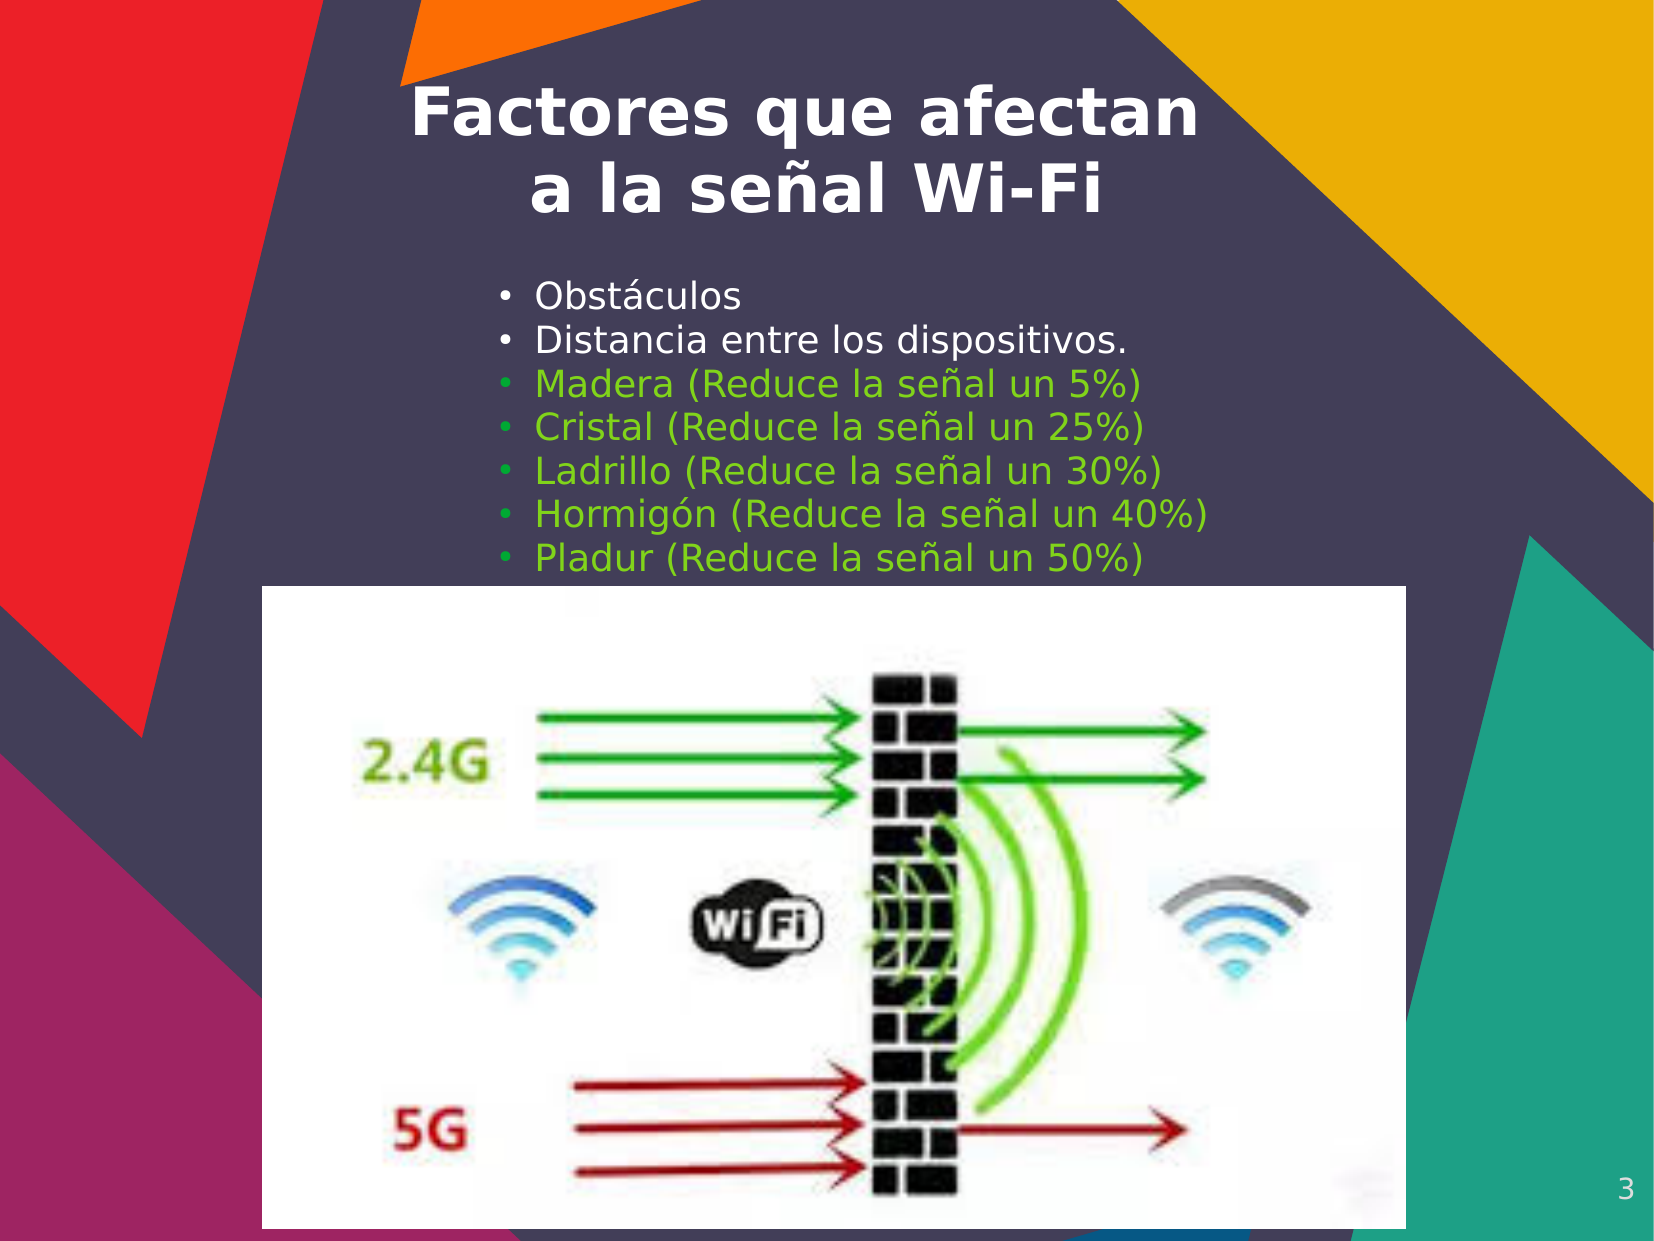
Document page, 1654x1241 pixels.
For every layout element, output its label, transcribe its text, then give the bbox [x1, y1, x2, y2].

picture [262, 586, 1406, 1229]
text_box Obstáculos Distancia entre los dispositivos. Madera (Reduce la señal un 5%) Cristal (Reduce la señal un 25%) Ladrillo (Reduce la señal un 30%) Hormigón (Reduce la señal un 40%) Pladur (Reduce la señal un 50%) [484, 224, 1252, 631]
title Factores que afectan a la señal Wi-Fi [276, 47, 1359, 255]
